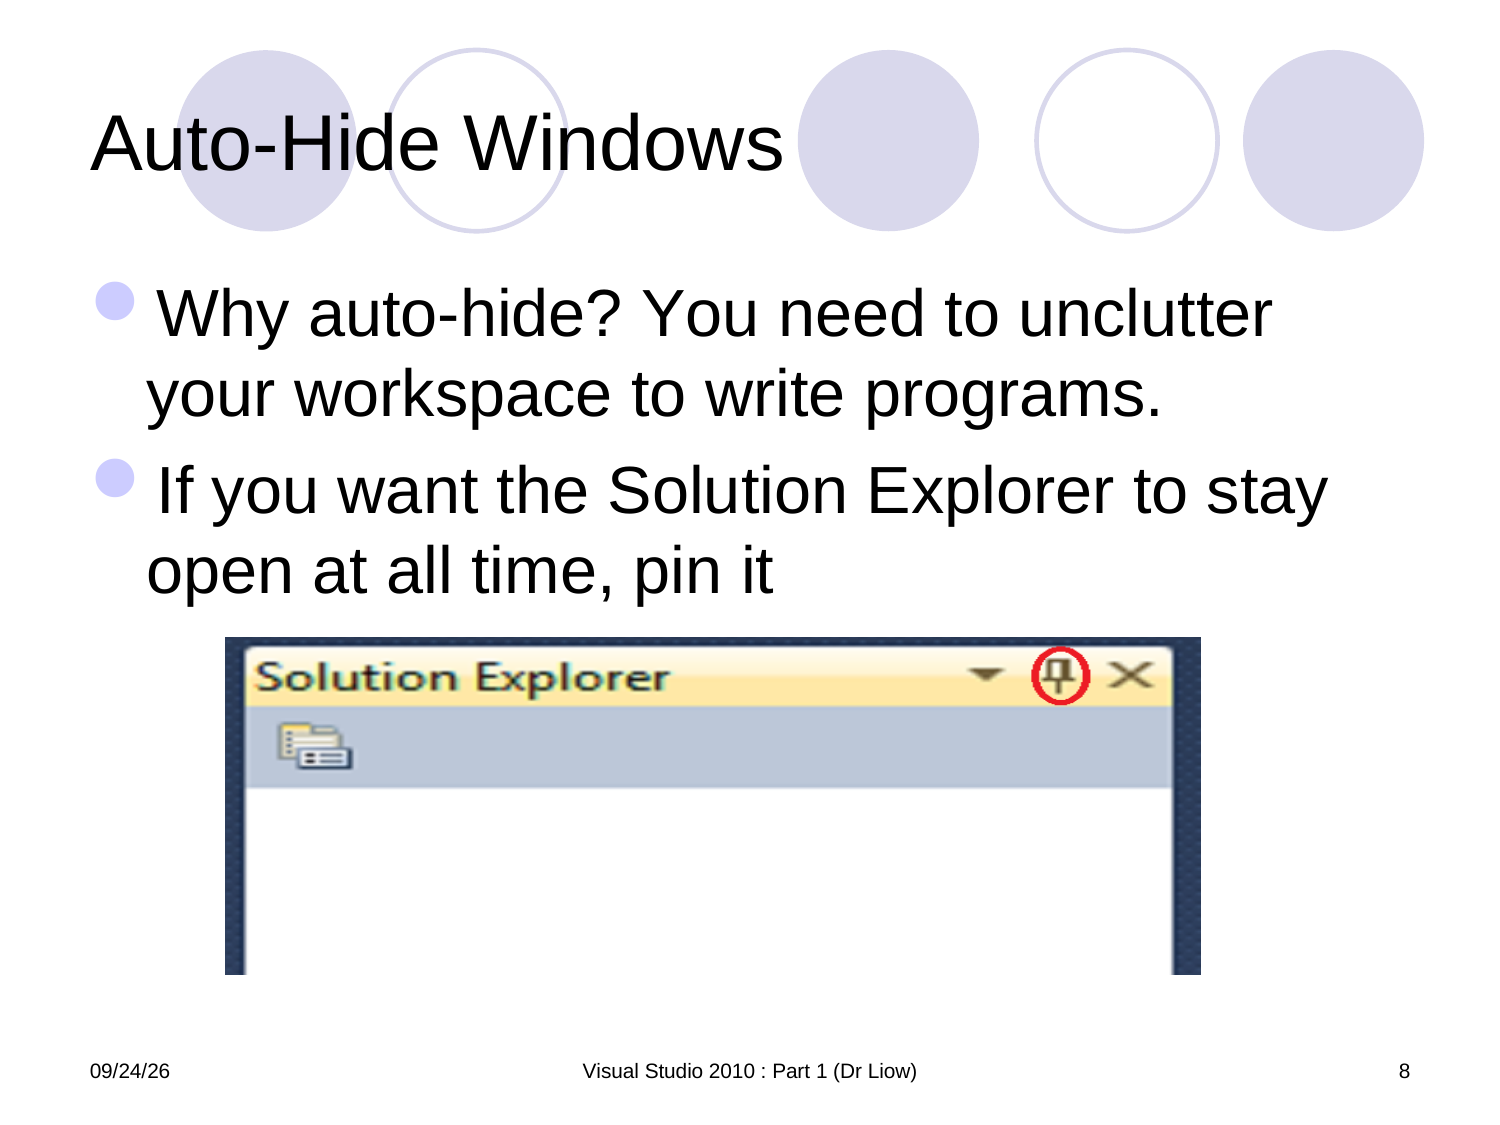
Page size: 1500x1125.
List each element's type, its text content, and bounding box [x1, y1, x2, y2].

list Why auto-hide? You need to unclutter your workspace to write programs. If you want the Solution Explorer to stay open at all time, pin it [75, 262, 1426, 1006]
picture [225, 637, 1201, 976]
text_box <number> [1074, 1049, 1426, 1101]
text_box 08/22/12 [74, 1049, 426, 1101]
text_box Visual Studio 2010 : Part 1 (Dr Liow) [512, 1049, 988, 1101]
title Auto-Hide Windows [75, 45, 1426, 233]
